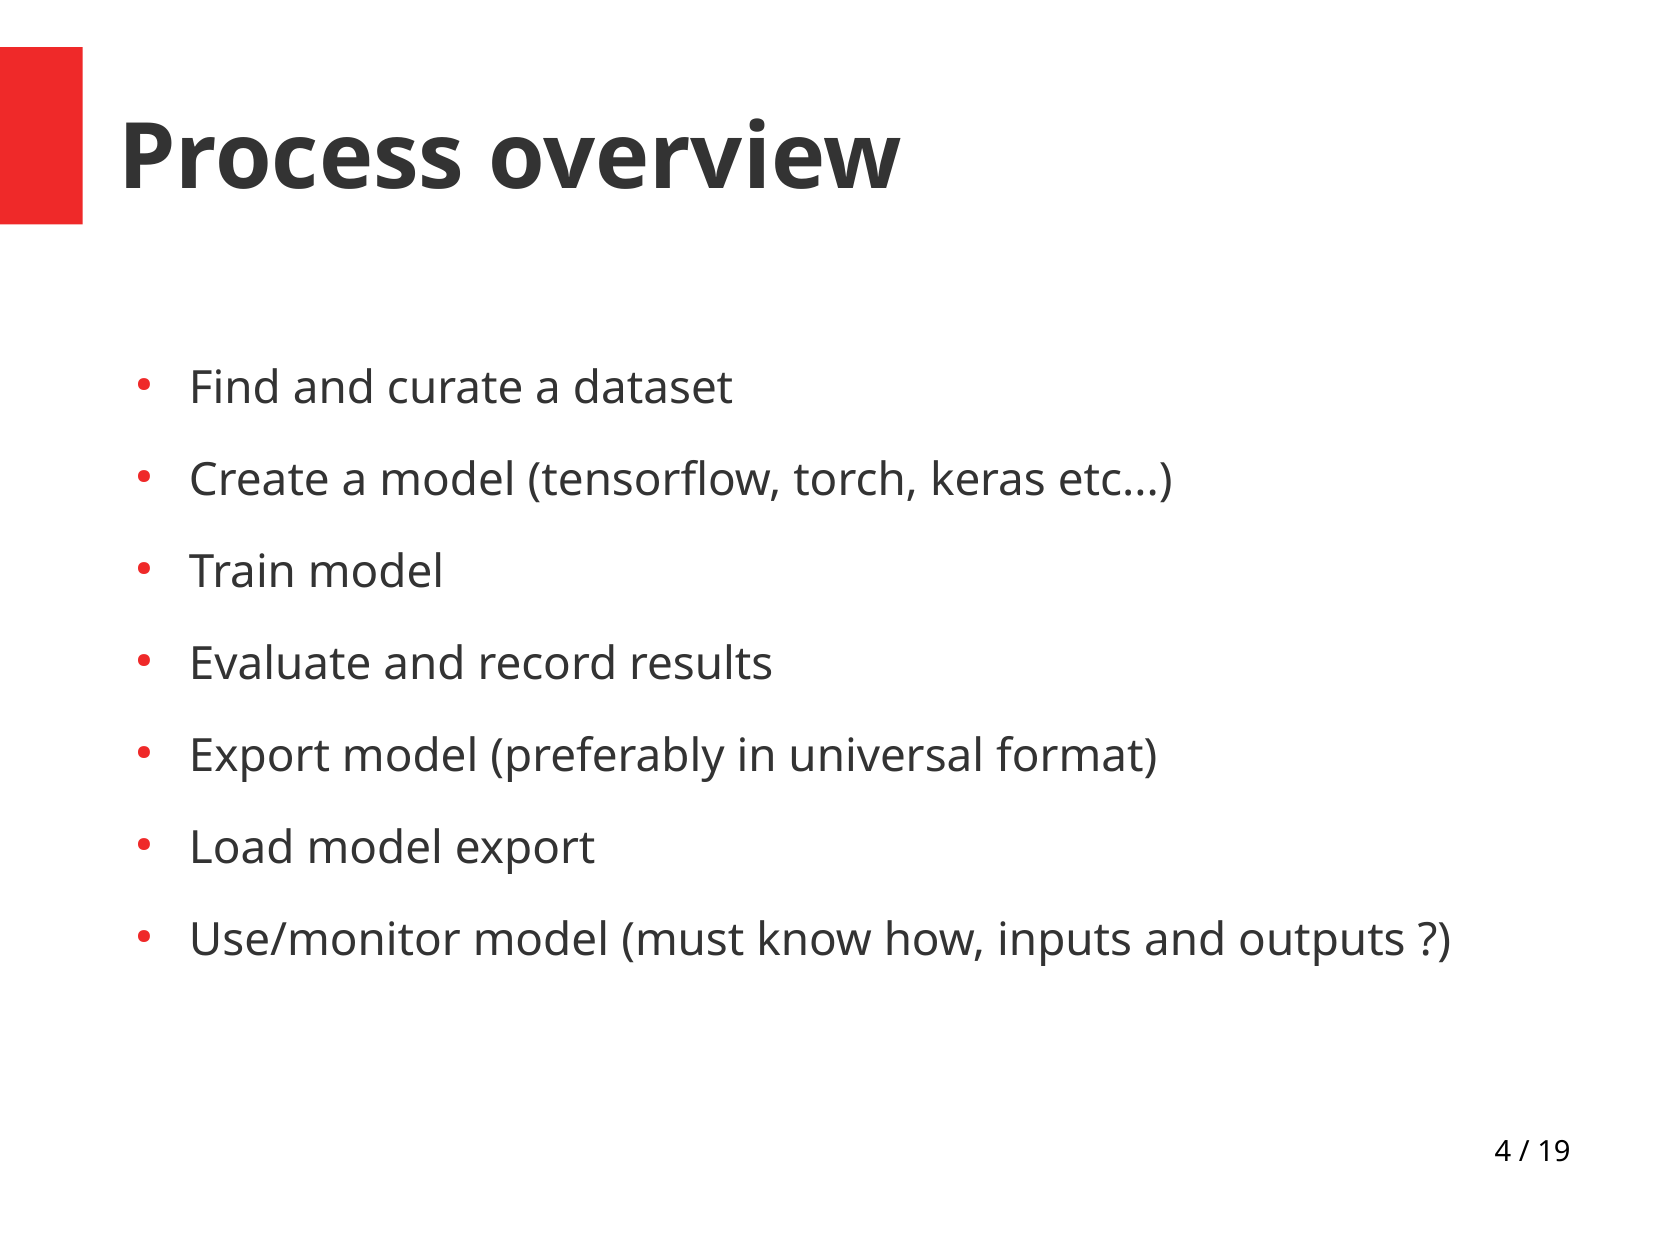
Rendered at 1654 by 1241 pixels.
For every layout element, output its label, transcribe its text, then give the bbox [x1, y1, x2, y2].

list Find and curate a dataset Create a model (tensorflow, torch, keras etc...) Train model Evaluate and record results Export model (preferably in universal format) Load model export Use/monitor model (must know how, inputs and outputs ?) [118, 354, 1512, 945]
title Process overview [118, 49, 1571, 257]
